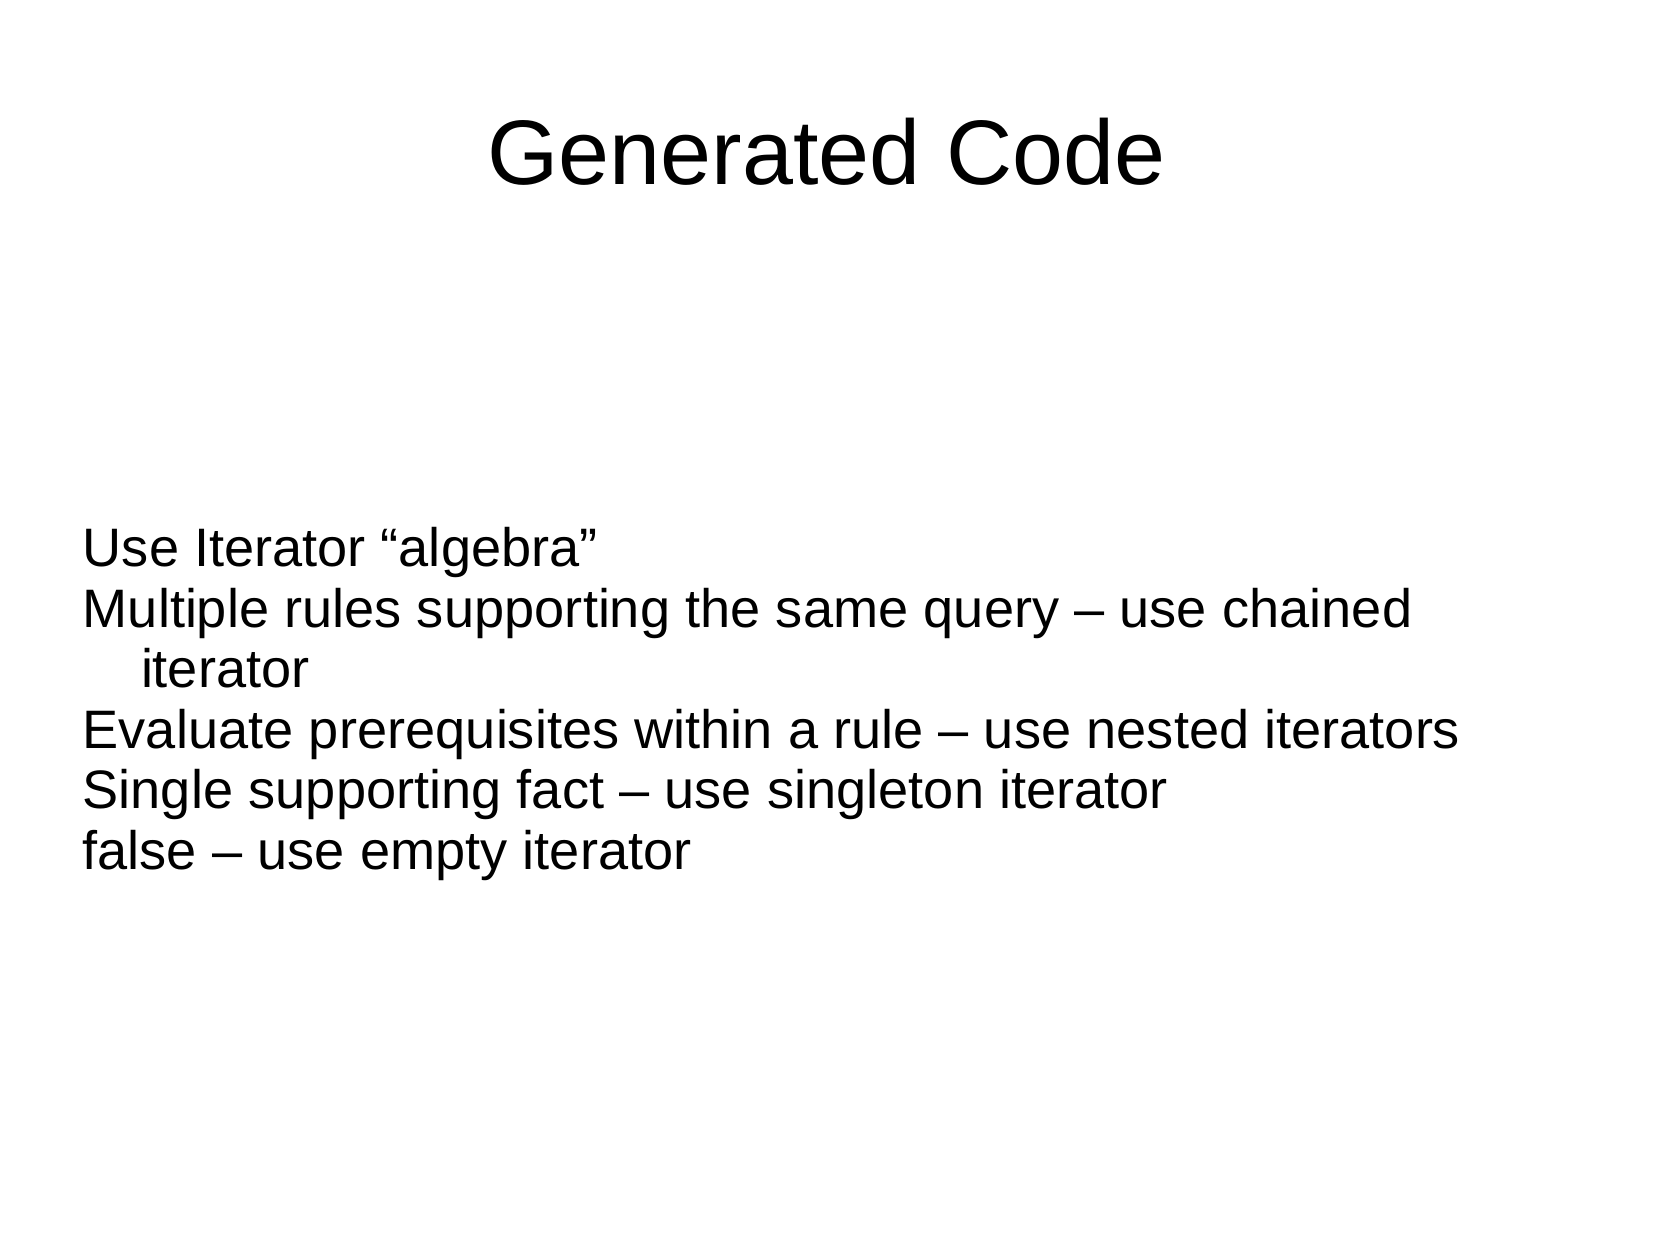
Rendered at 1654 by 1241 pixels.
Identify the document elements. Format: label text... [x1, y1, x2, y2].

title Generated Code [82, 49, 1571, 257]
subtitle Use Iterator “algebra” Multiple rules supporting the same query – use chained iterator Evaluate prerequisites within a rule – use nested iterators Single supporting fact – use singleton iterator false – use empty iterator [82, 290, 1571, 1109]
